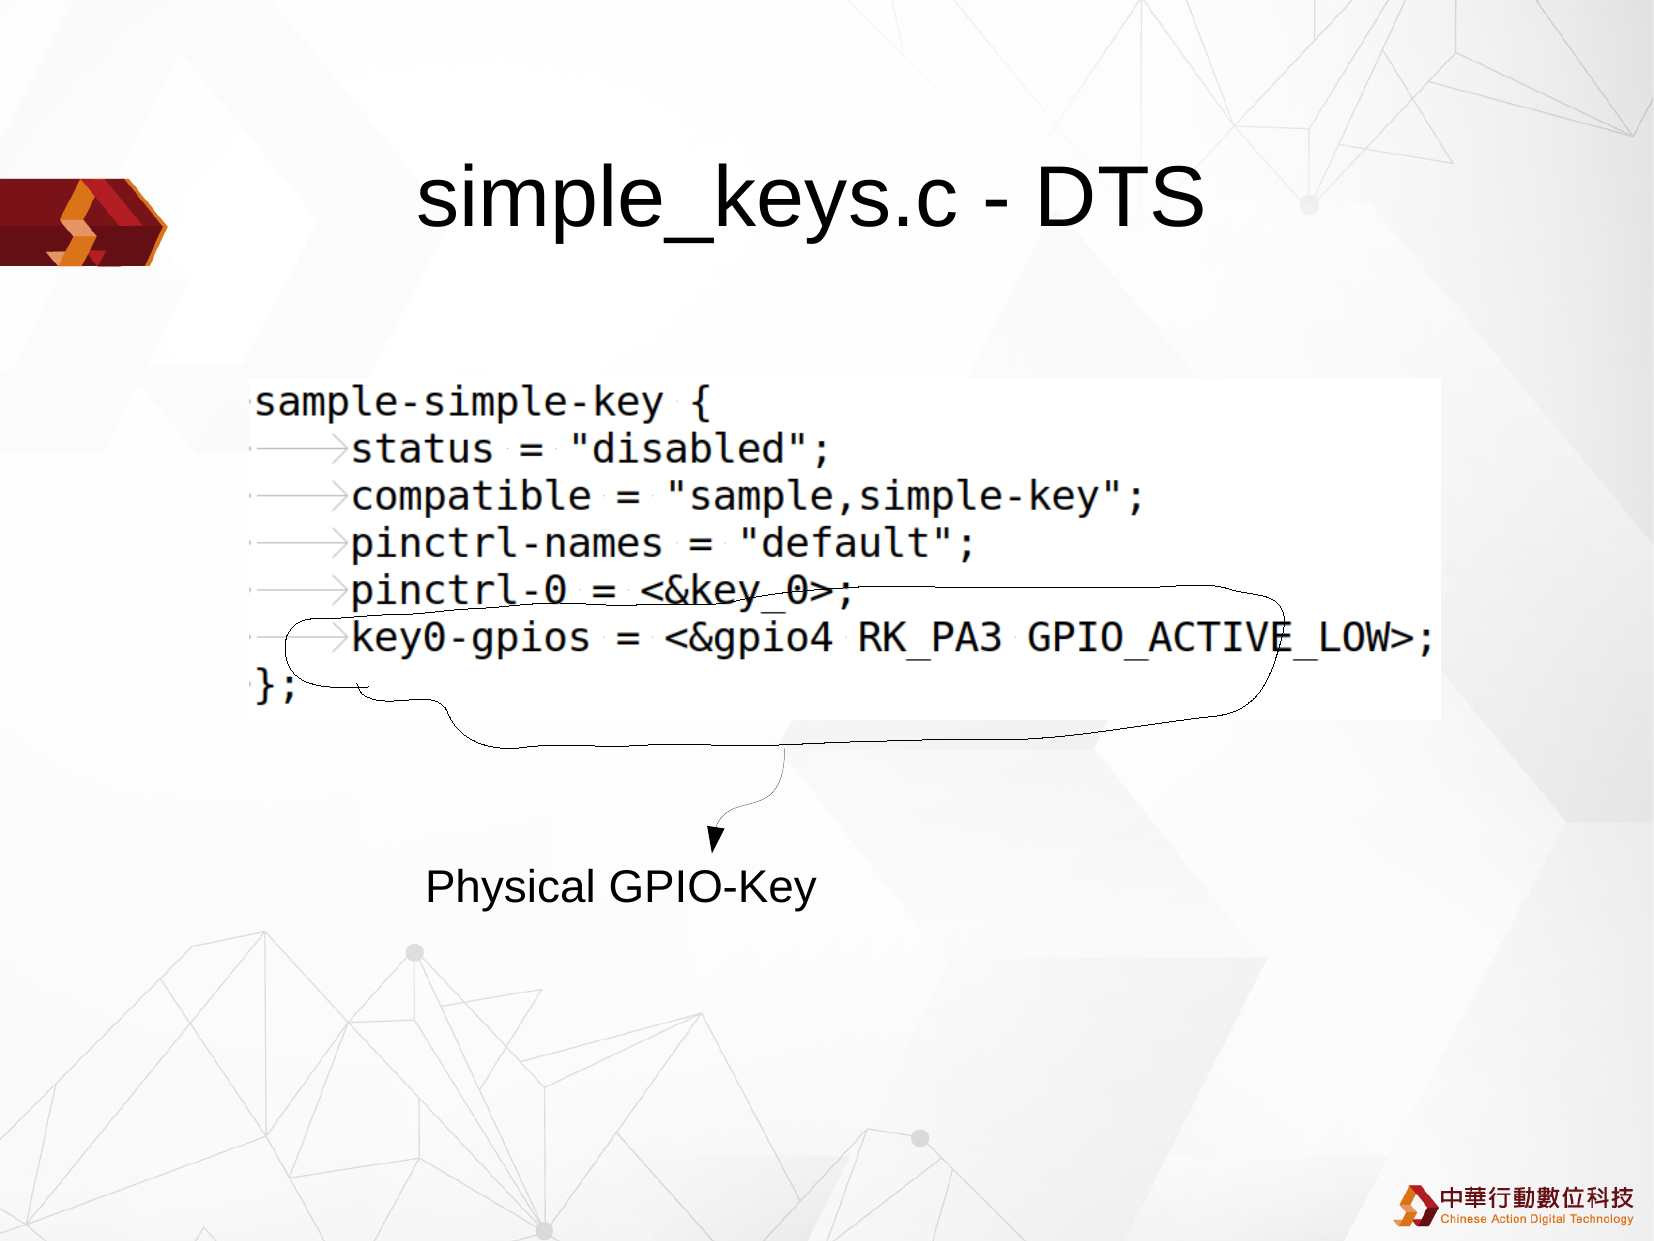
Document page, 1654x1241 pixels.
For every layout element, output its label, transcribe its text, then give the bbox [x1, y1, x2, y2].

title simple_keys.c - DTS [118, 99, 1506, 293]
picture [0, 0, 1654, 1241]
text_box Physical GPIO-Key [410, 853, 1014, 971]
